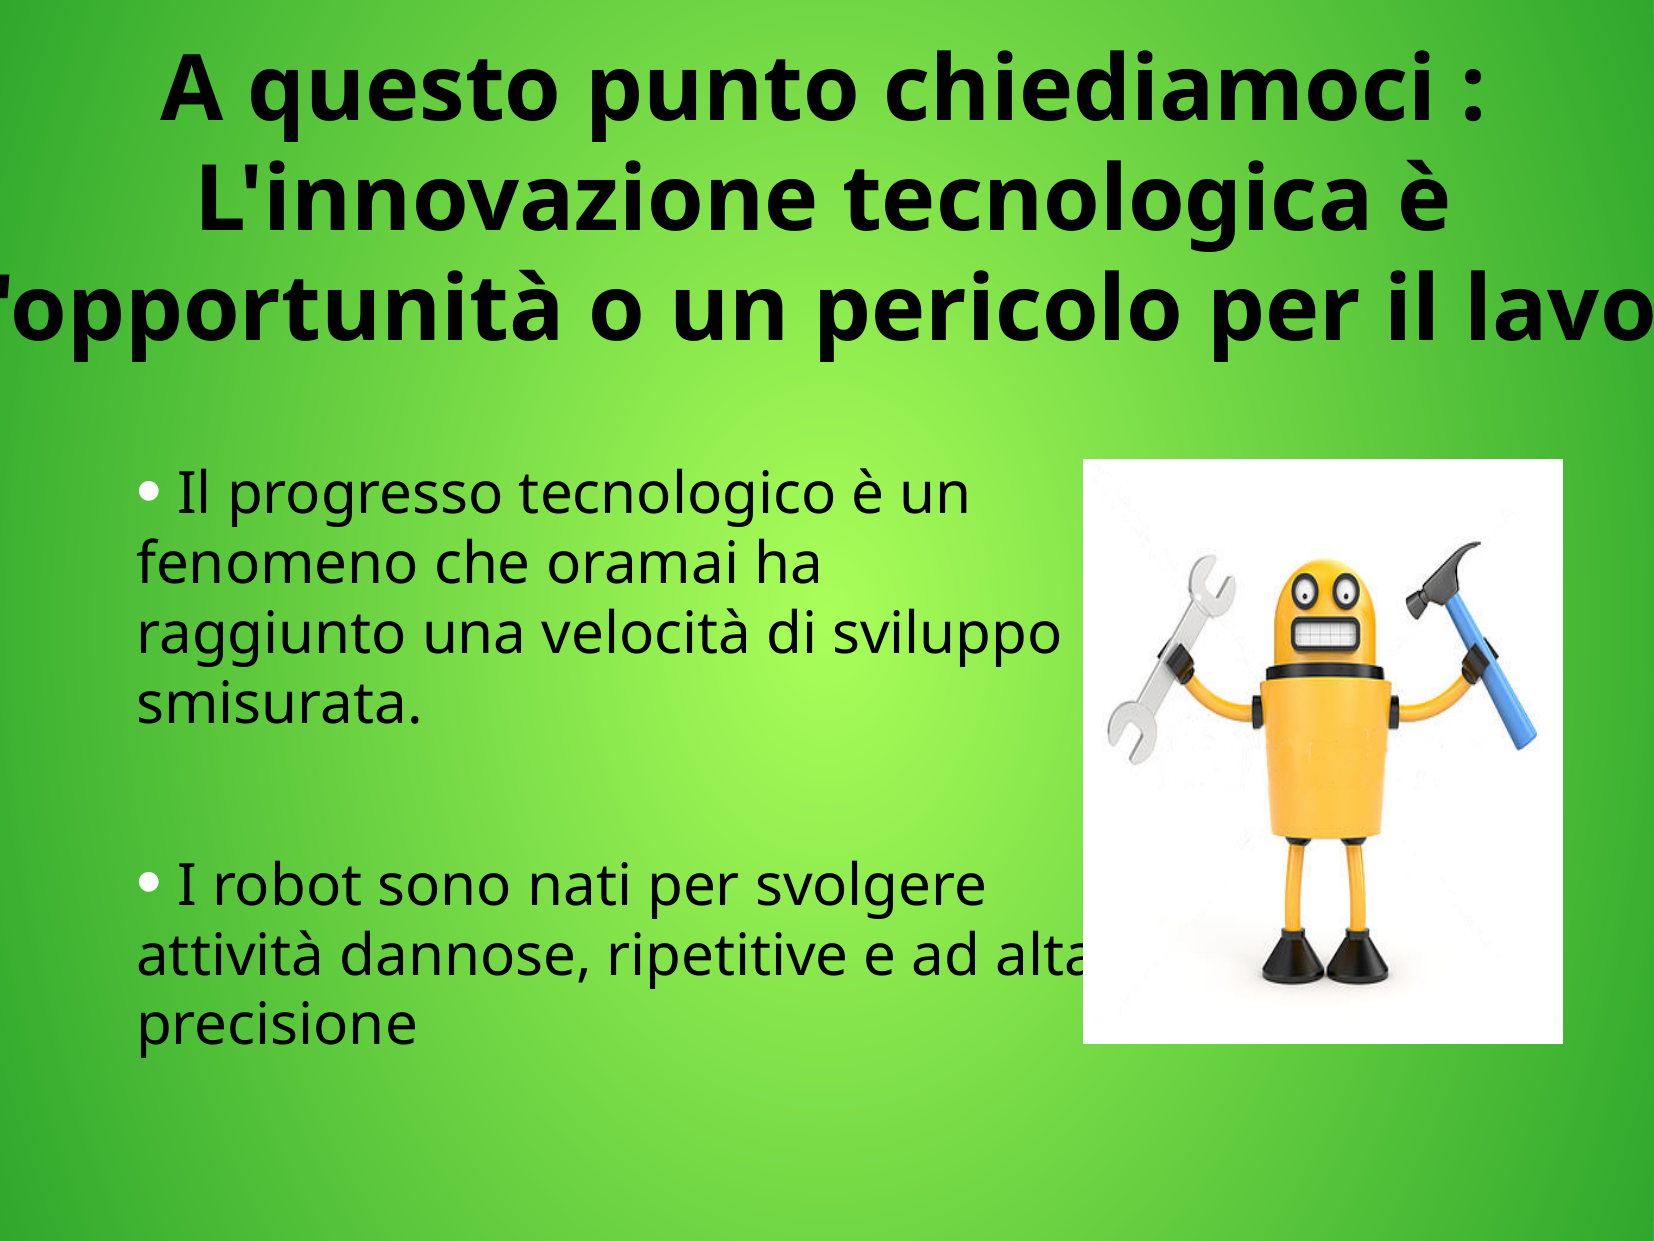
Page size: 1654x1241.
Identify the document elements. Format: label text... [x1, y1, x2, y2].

text_box A questo punto chiediamoci : L'innovazione tecnologica è un'opportunità o un pericolo per il lavoro? [0, 21, 1654, 367]
list Il progresso tecnologico è un fenomeno che oramai ha raggiunto una velocità di sviluppo smisurata. I robot sono nati per svolgere attività dannose, ripetitive e ad alta precisione [121, 447, 1124, 1119]
picture [1083, 459, 1563, 1044]
